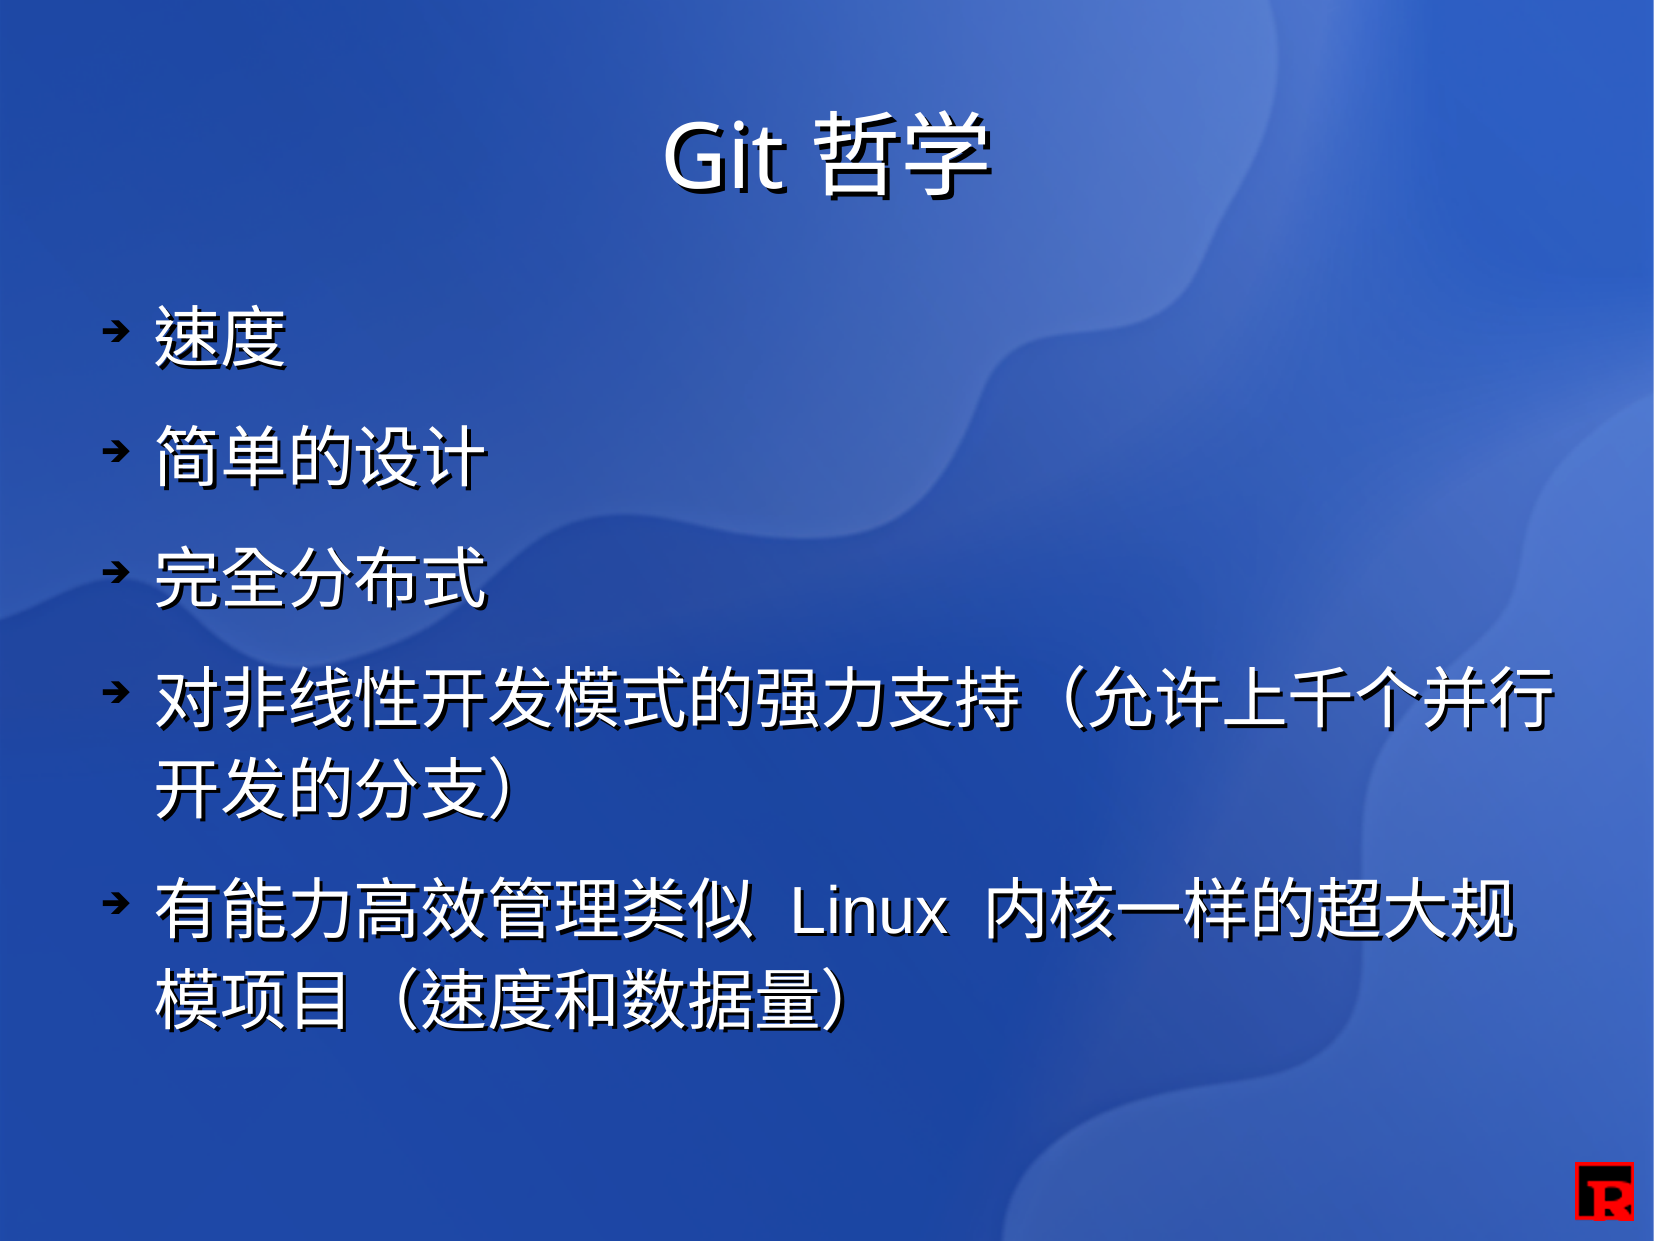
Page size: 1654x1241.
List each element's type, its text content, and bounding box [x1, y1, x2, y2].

picture [0, 0, 1654, 1241]
title Git哲学 [82, 49, 1571, 257]
list 速度 简单的设计 完全分布式 对非线性开发模式的强力支持（允许上千个并行开发的分支） 有能力高效管理类似 Linux 内核一样的超大规模项目（速度和数据量） [82, 290, 1571, 1094]
